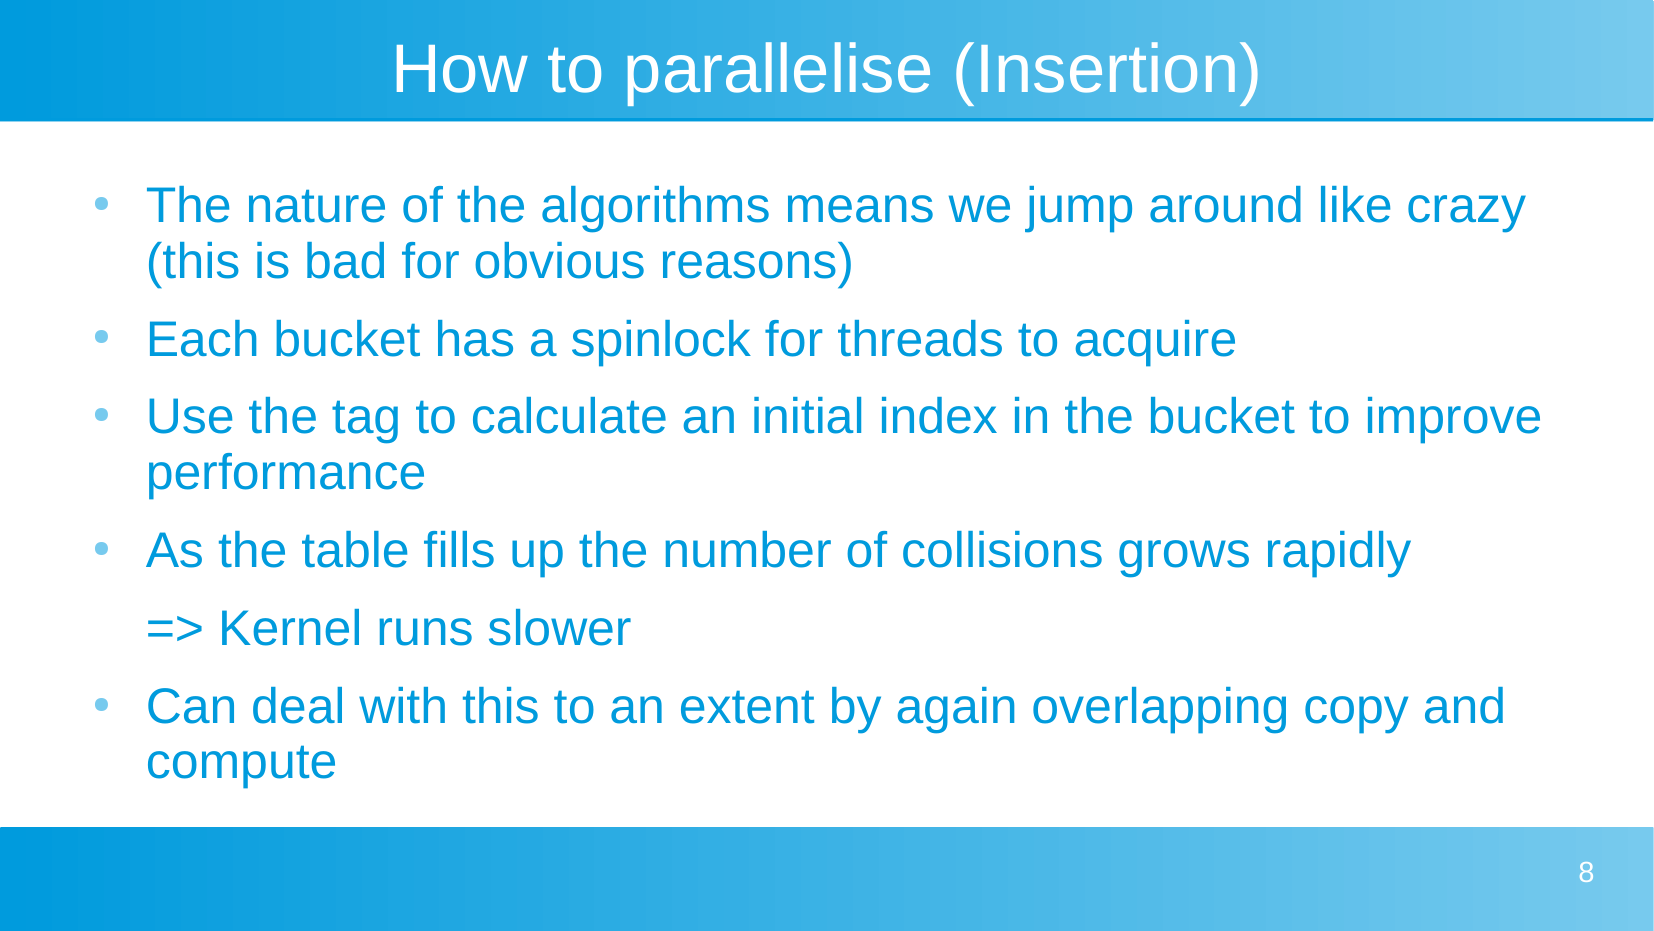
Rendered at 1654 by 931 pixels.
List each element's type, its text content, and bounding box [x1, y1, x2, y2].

list The nature of the algorithms means we jump around like crazy (this is bad for obvious reasons) Each bucket has a spinlock for threads to acquire Use the tag to calculate an initial index in the bucket to improve performance As the table fills up the number of collisions grows rapidly => Kernel runs slower Can deal with this to an extent by again overlapping copy and compute [75, 177, 1611, 768]
title How to parallelise (Insertion) [59, 29, 1595, 108]
